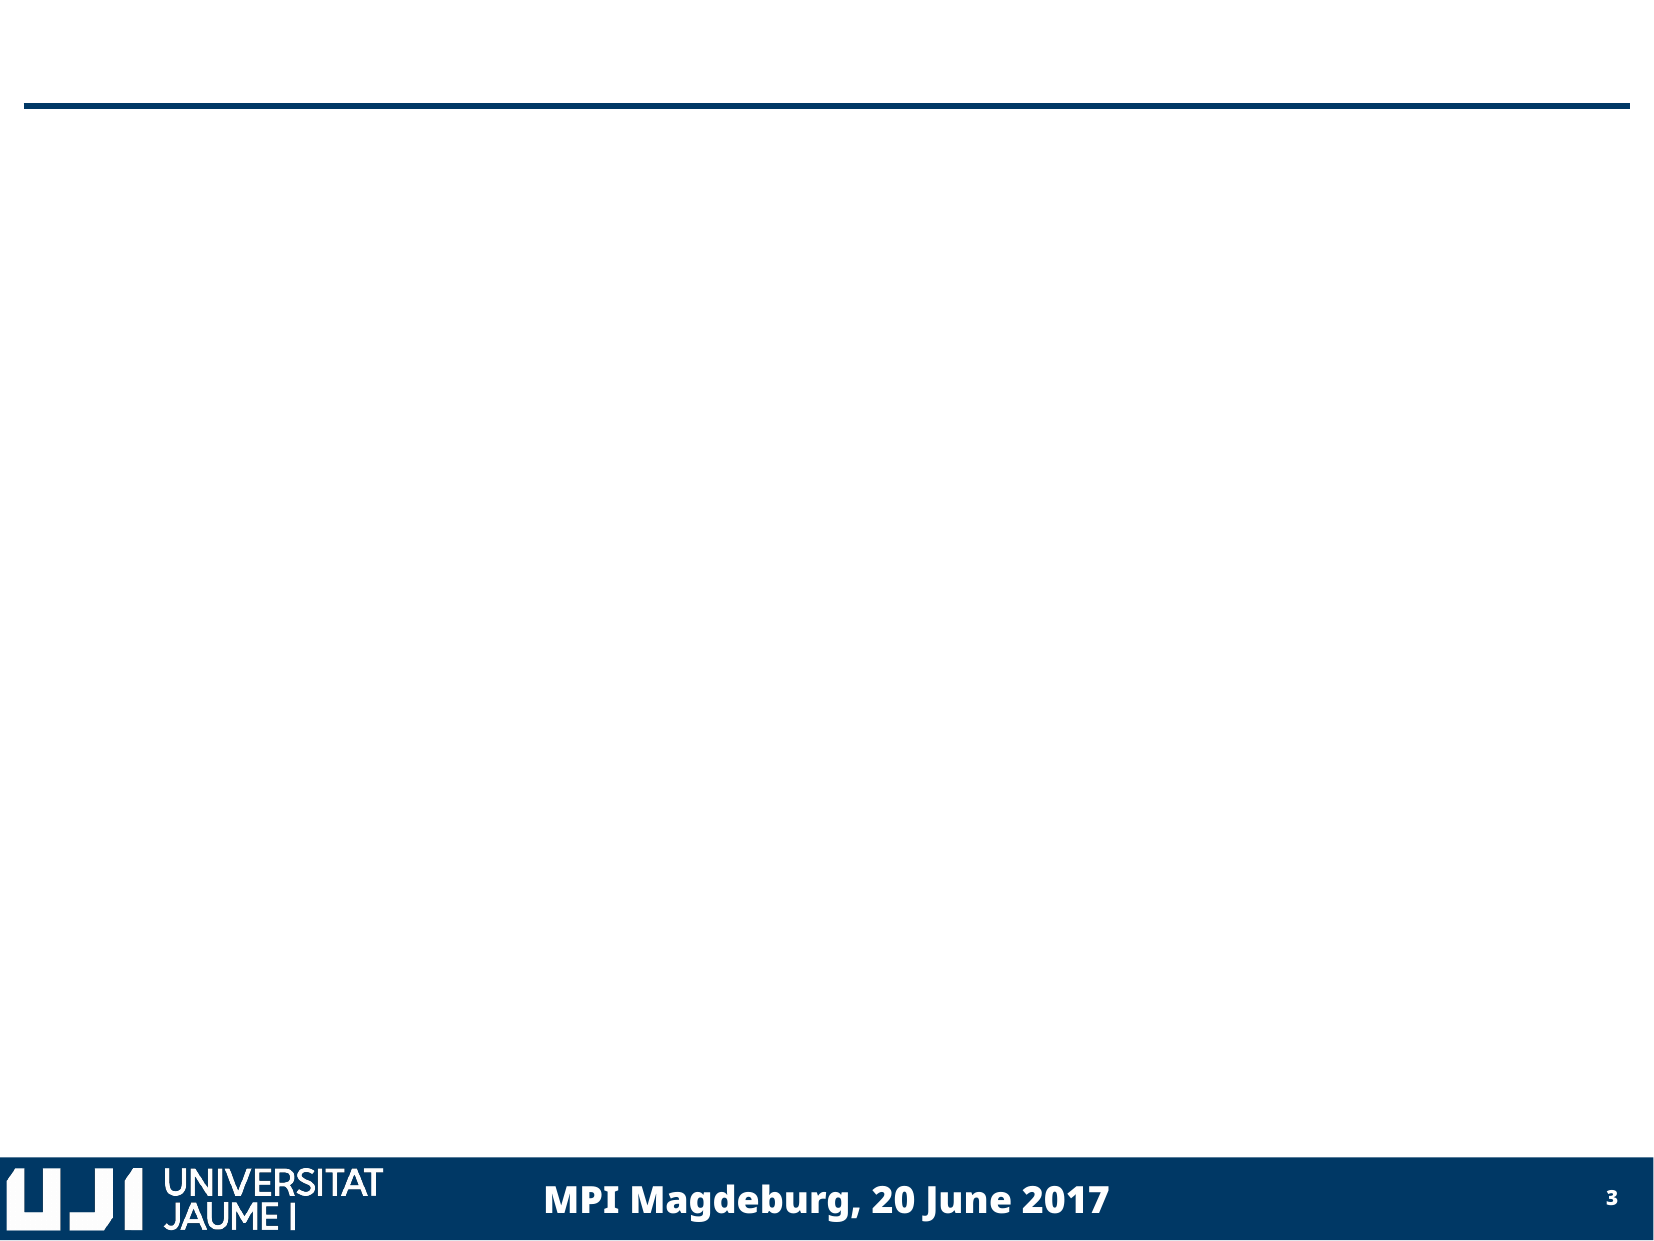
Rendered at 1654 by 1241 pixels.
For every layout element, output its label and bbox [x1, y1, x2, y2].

picture [0, 1158, 390, 1241]
